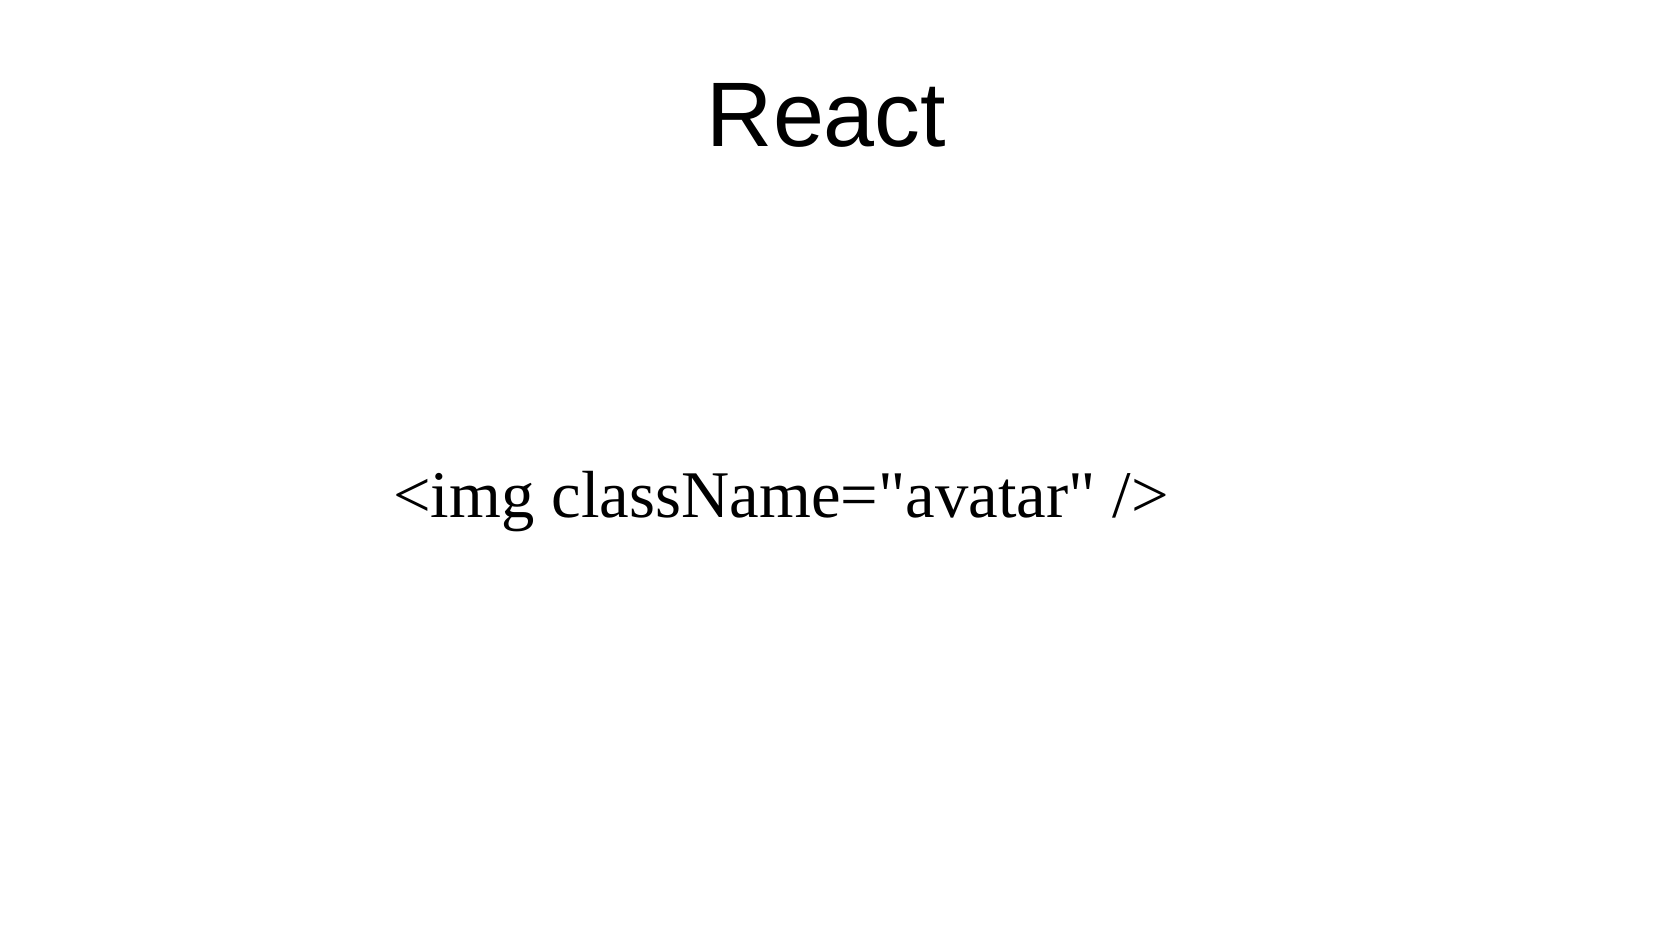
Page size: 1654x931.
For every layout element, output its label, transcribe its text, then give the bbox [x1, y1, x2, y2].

title React [82, 37, 1571, 193]
subtitle <img className="avatar" /> [37, 225, 1526, 765]
